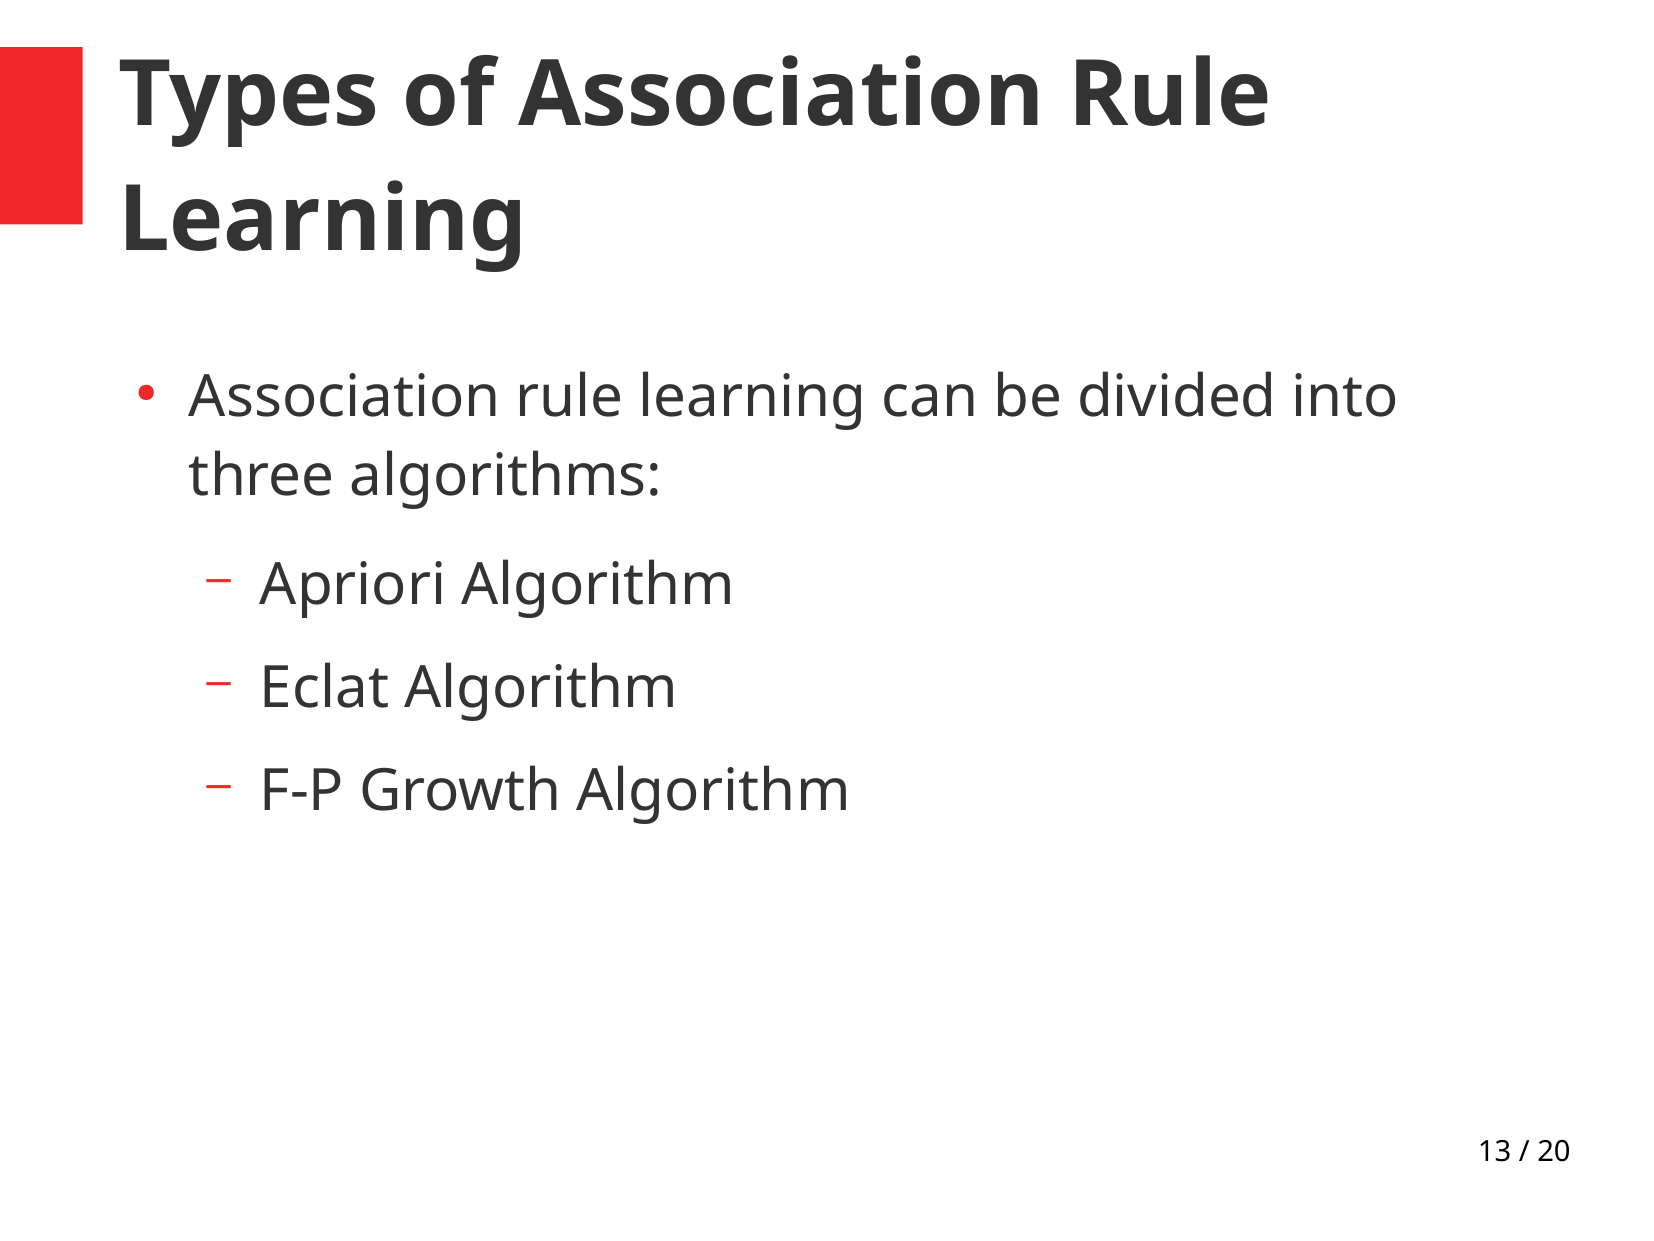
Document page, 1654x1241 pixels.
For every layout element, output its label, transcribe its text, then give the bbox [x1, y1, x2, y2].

title Types of Association Rule Learning [118, 28, 1571, 278]
list Association rule learning can be divided into three algorithms: Apriori Algorithm Eclat Algorithm F-P Growth Algorithm [118, 354, 1536, 1074]
